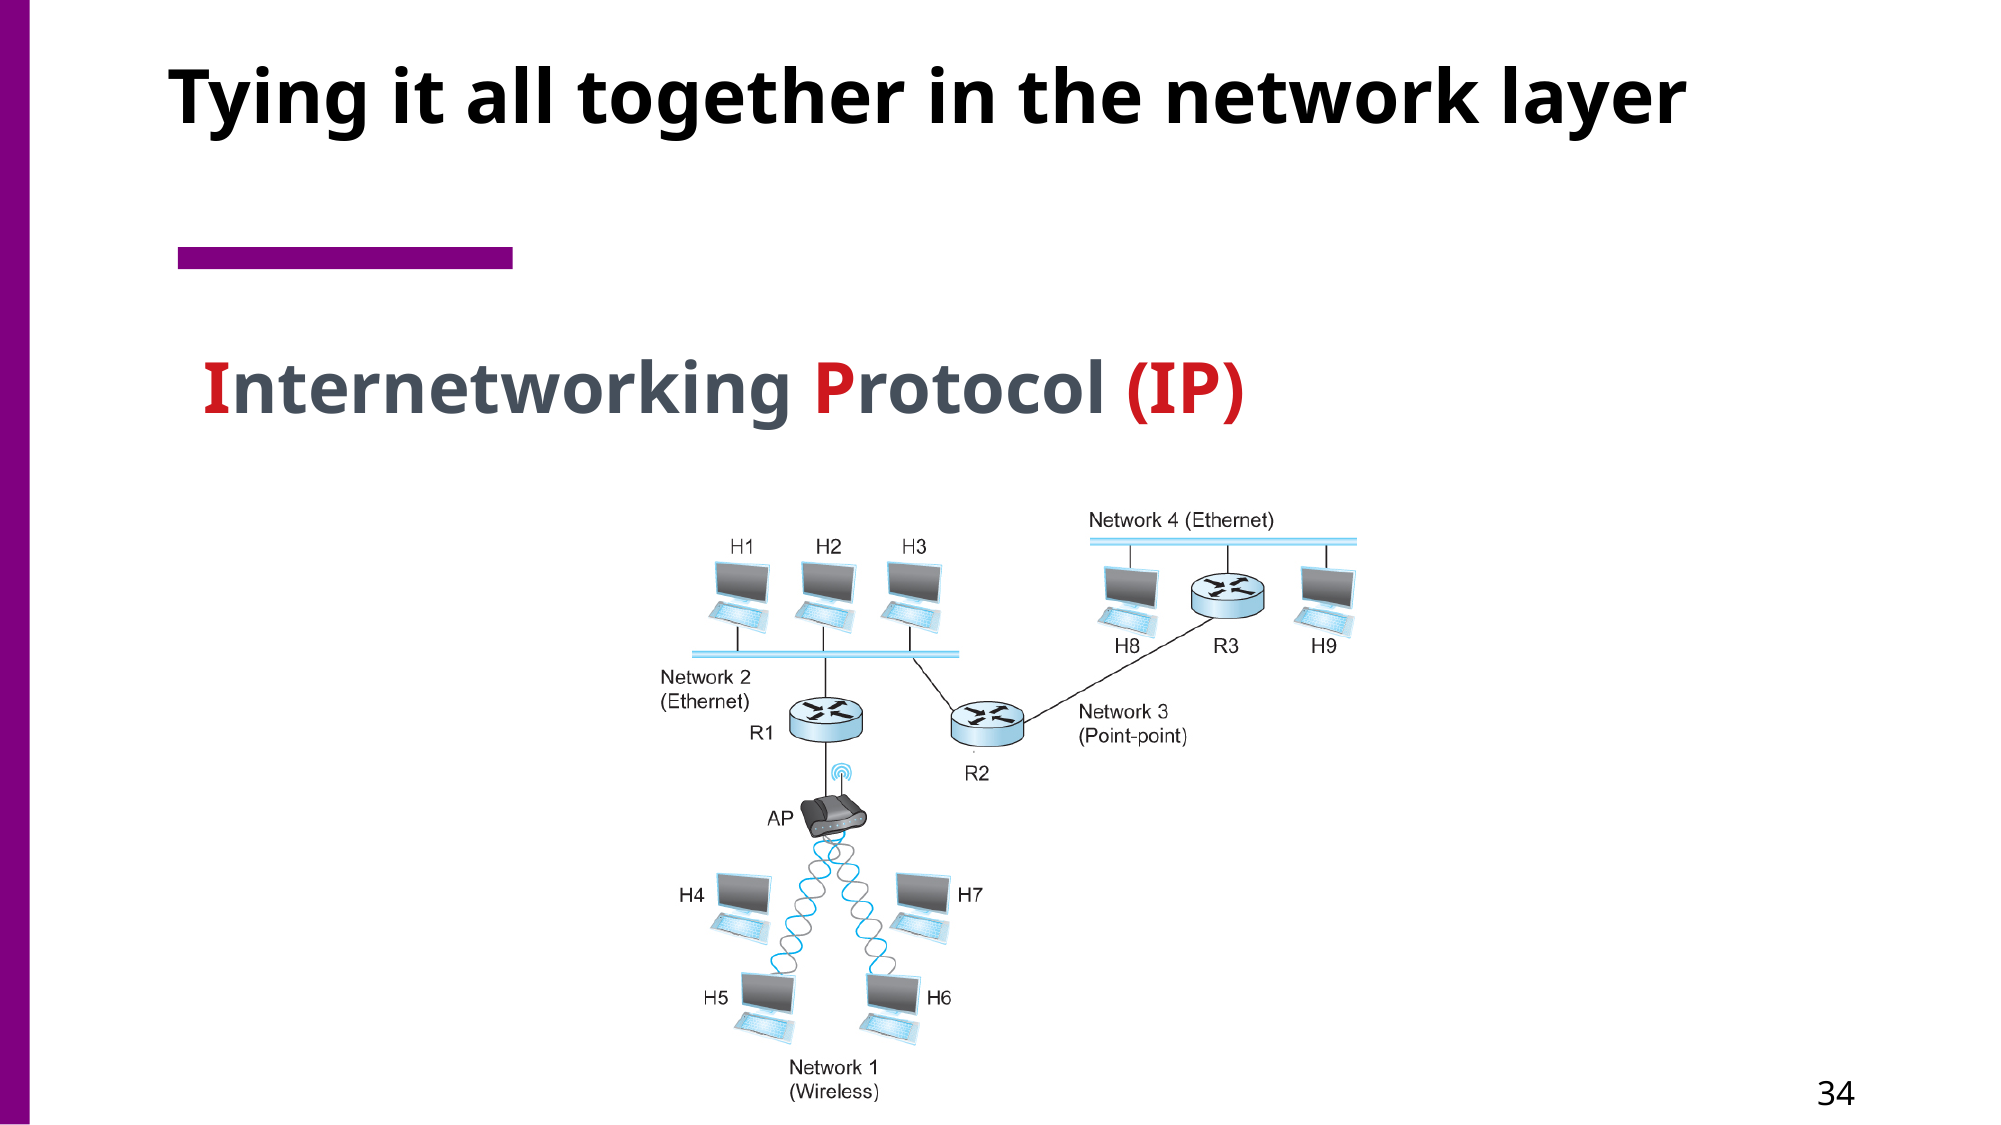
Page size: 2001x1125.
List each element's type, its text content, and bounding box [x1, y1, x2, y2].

title Tying it all together in the network layer [116, 14, 1817, 174]
text_box Internetworking Protocol (IP) [188, 329, 1306, 510]
picture [660, 509, 1357, 1102]
